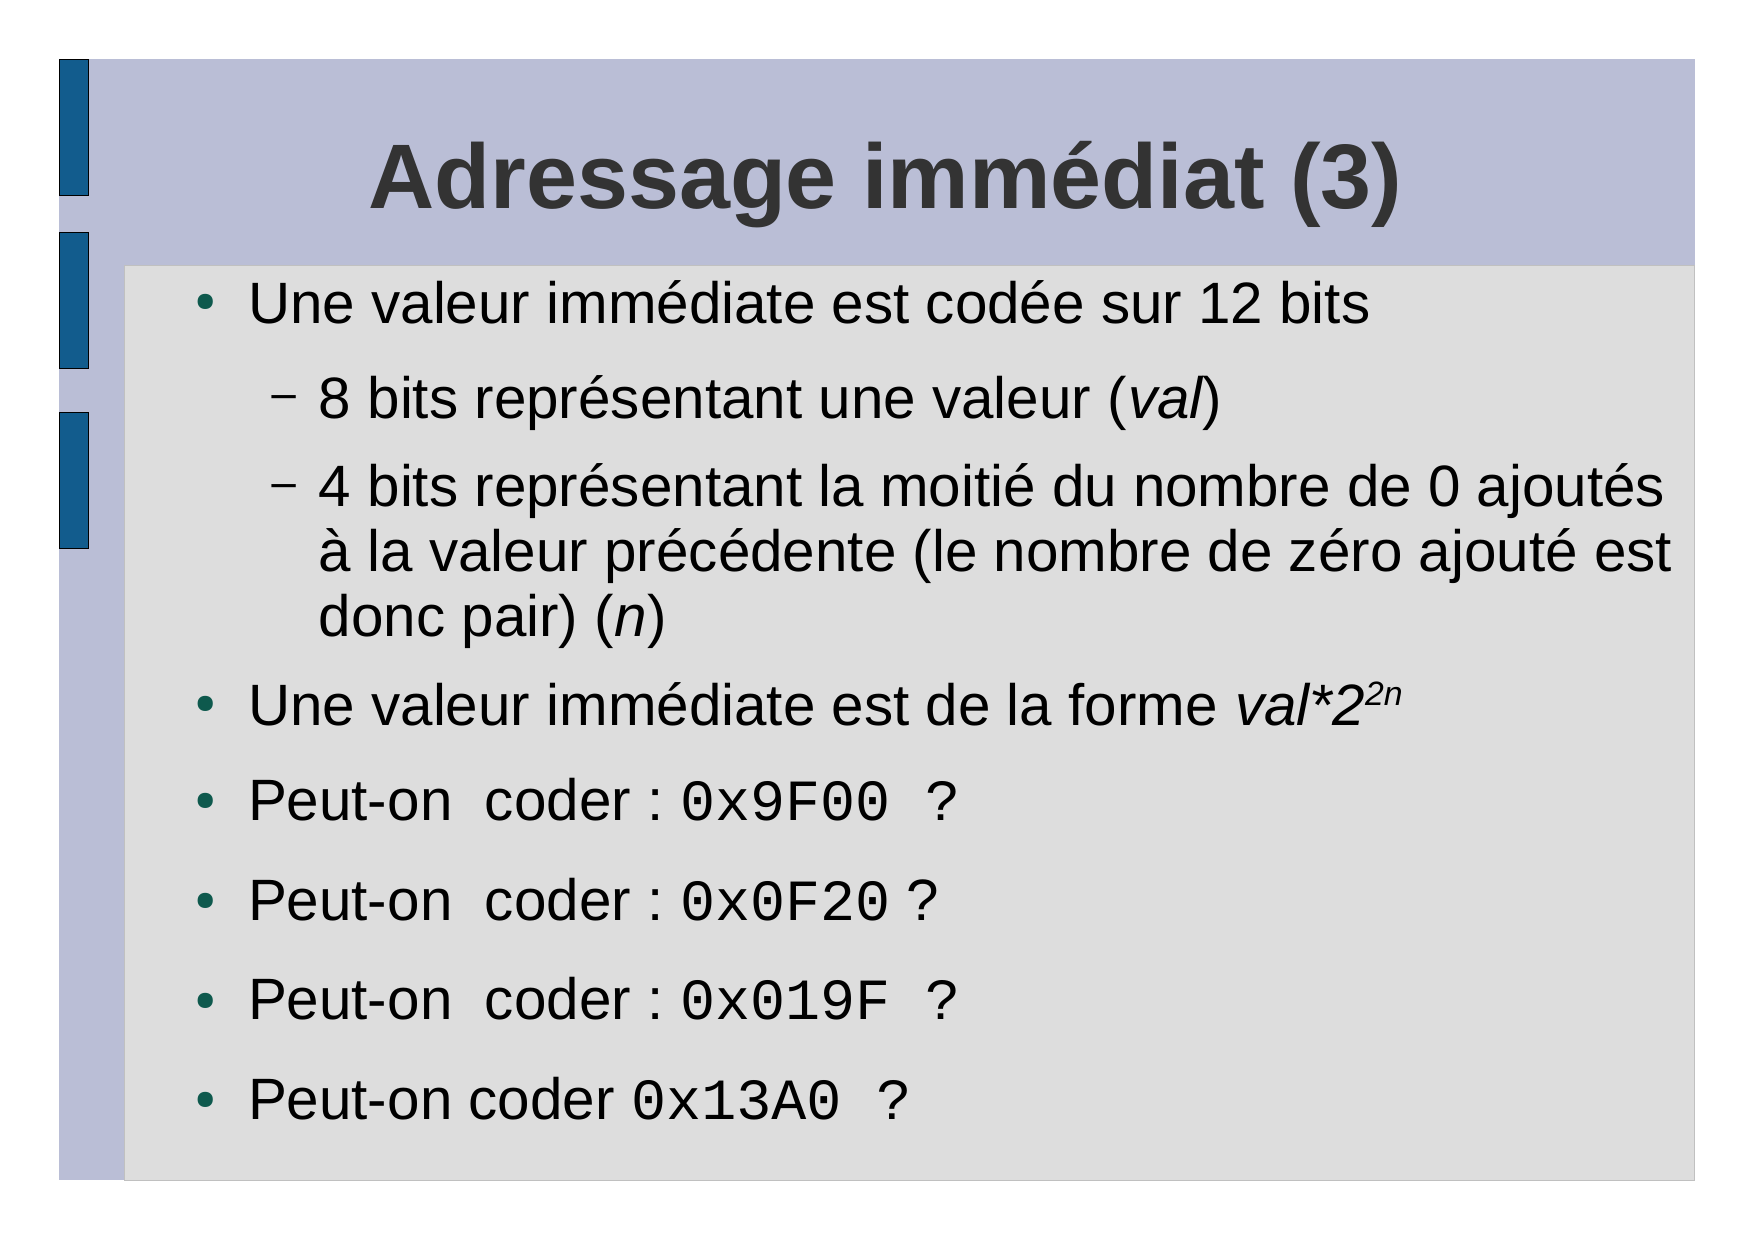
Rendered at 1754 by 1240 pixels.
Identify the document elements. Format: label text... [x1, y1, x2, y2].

title Adressage immédiat (3) [118, 88, 1654, 266]
list Une valeur immédiate est codée sur 12 bits 8 bits représentant une valeur (val) 4 bits représentant la moitié du nombre de 0 ajoutés à la valeur précédente (le nombre de zéro ajouté est donc pair) (n) Une valeur immédiate est de la forme val*22n Peut-on coder : 0x9F00 ? Peut-on coder : 0x0F20 ? Peut-on coder : 0x019F ? Peut-on coder 0x13A0 ? [177, 271, 1693, 1140]
